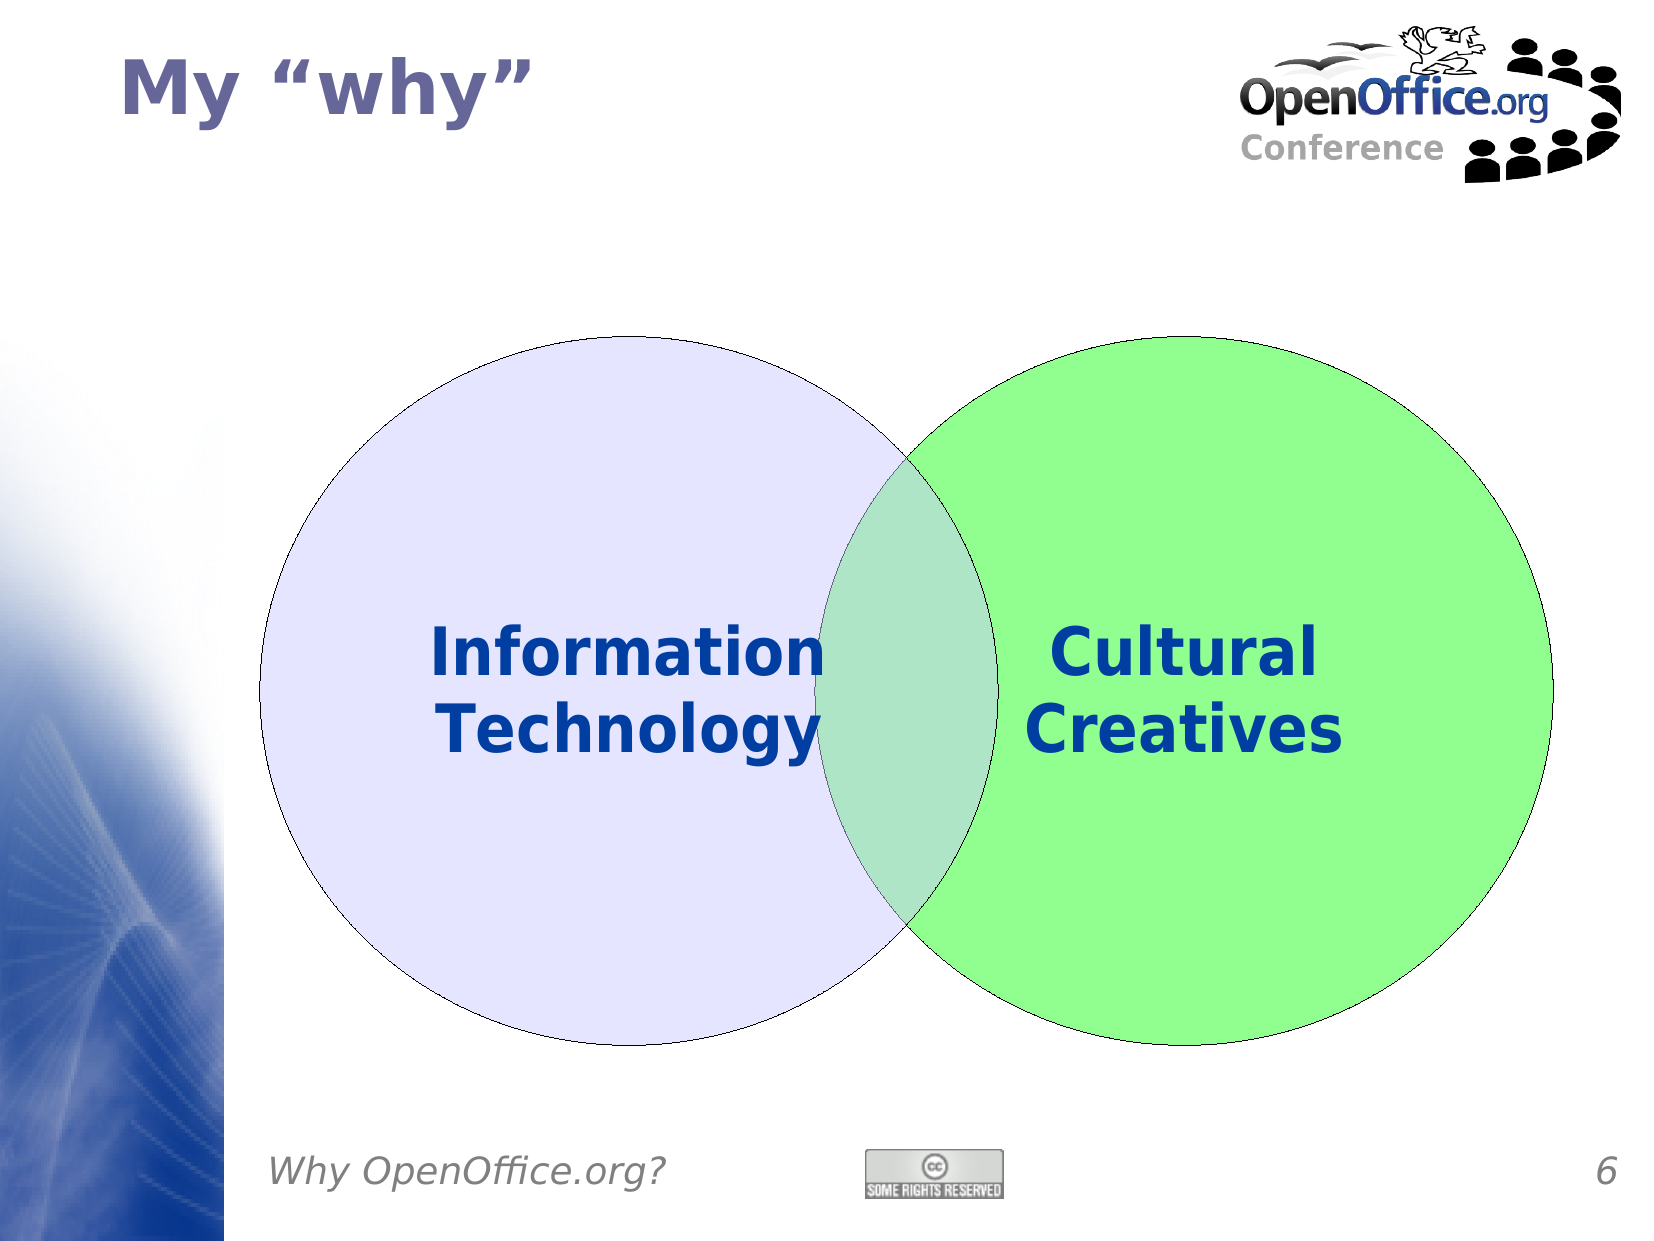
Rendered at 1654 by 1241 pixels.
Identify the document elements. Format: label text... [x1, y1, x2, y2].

text_box Cultural Creatives [907, 336, 1554, 1046]
text_box Information Technology [259, 336, 999, 1046]
picture [1240, 26, 1621, 183]
title My “why” [29, 29, 1216, 149]
picture [0, 0, 224, 1241]
